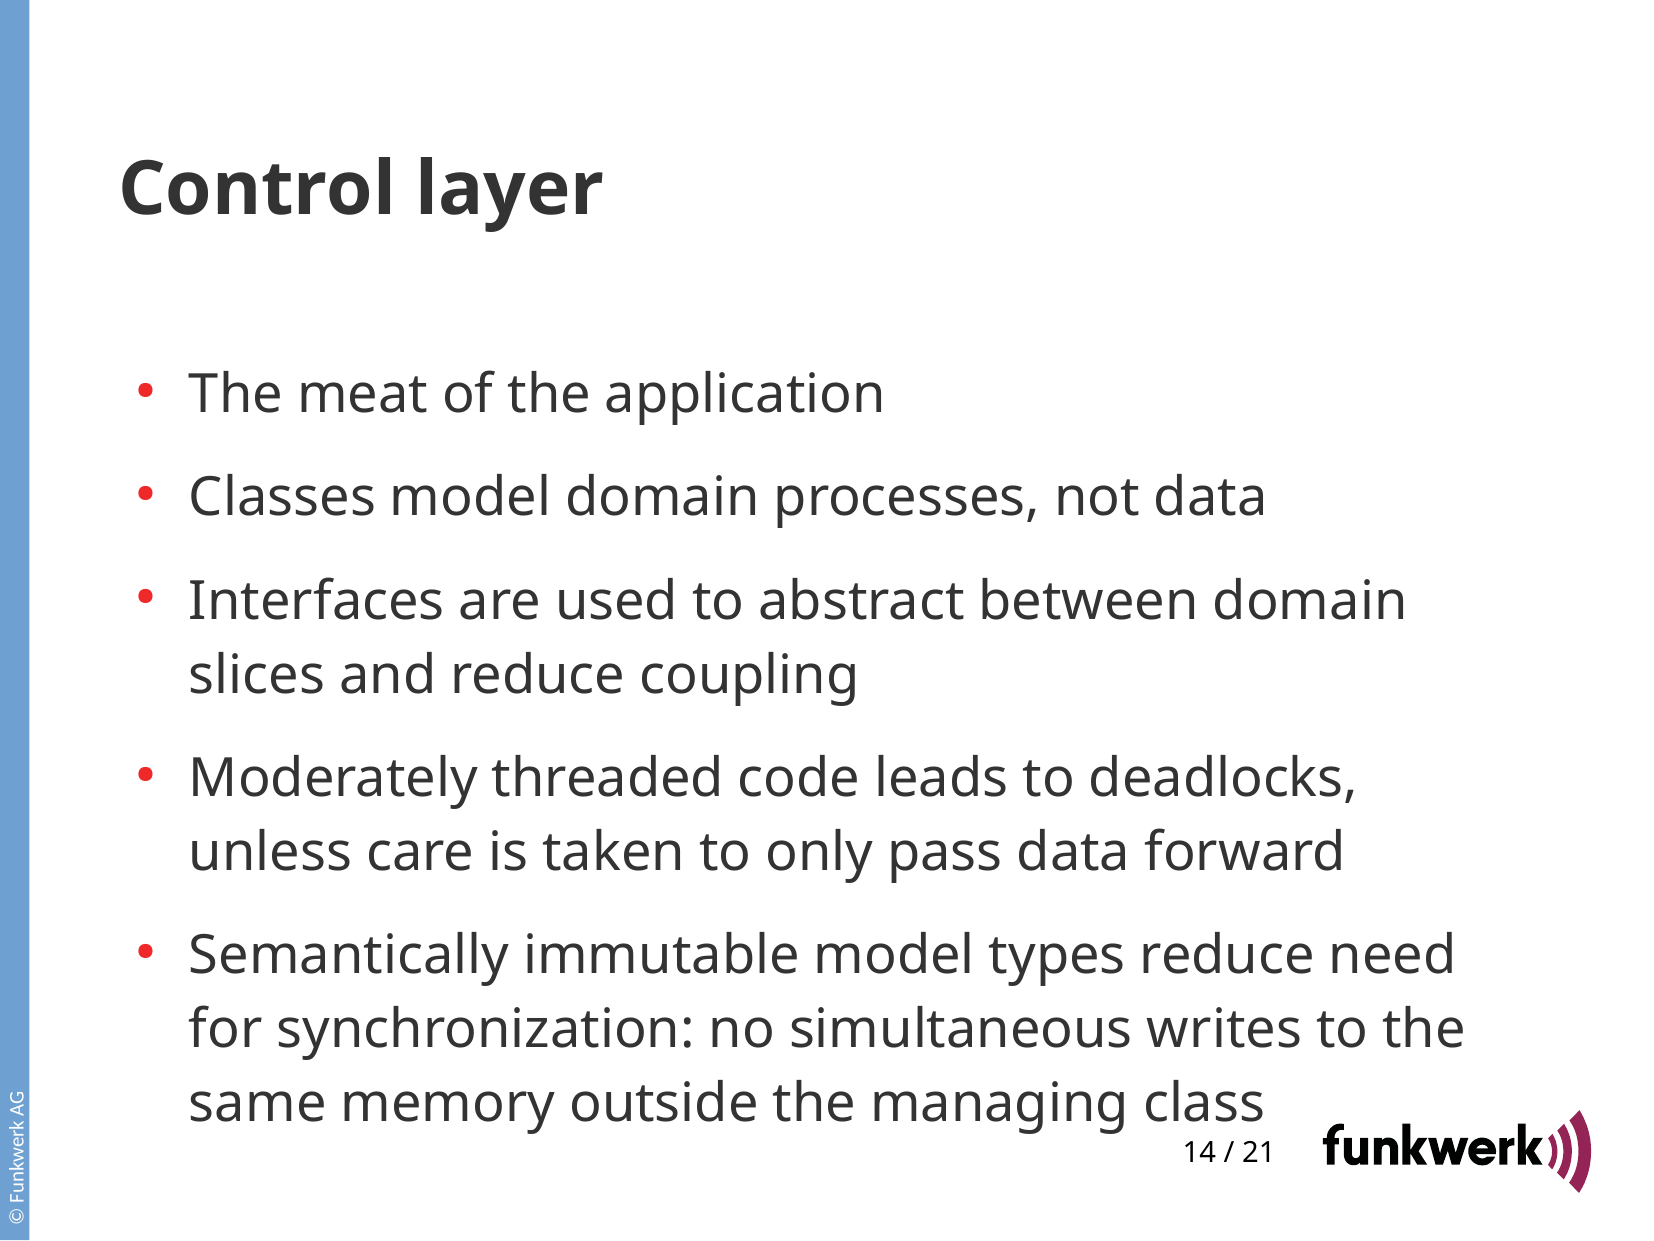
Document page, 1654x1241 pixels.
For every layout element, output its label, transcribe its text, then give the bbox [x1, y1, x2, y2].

title Control layer [118, 49, 1571, 237]
list The meat of the application Classes model domain processes, not data Interfaces are used to abstract between domain slices and reduce coupling Moderately threaded code leads to deadlocks, unless care is taken to only pass data forward Semantically immutable model types reduce need for synchronization: no simultaneous writes to the same memory outside the managing class [118, 354, 1536, 1074]
